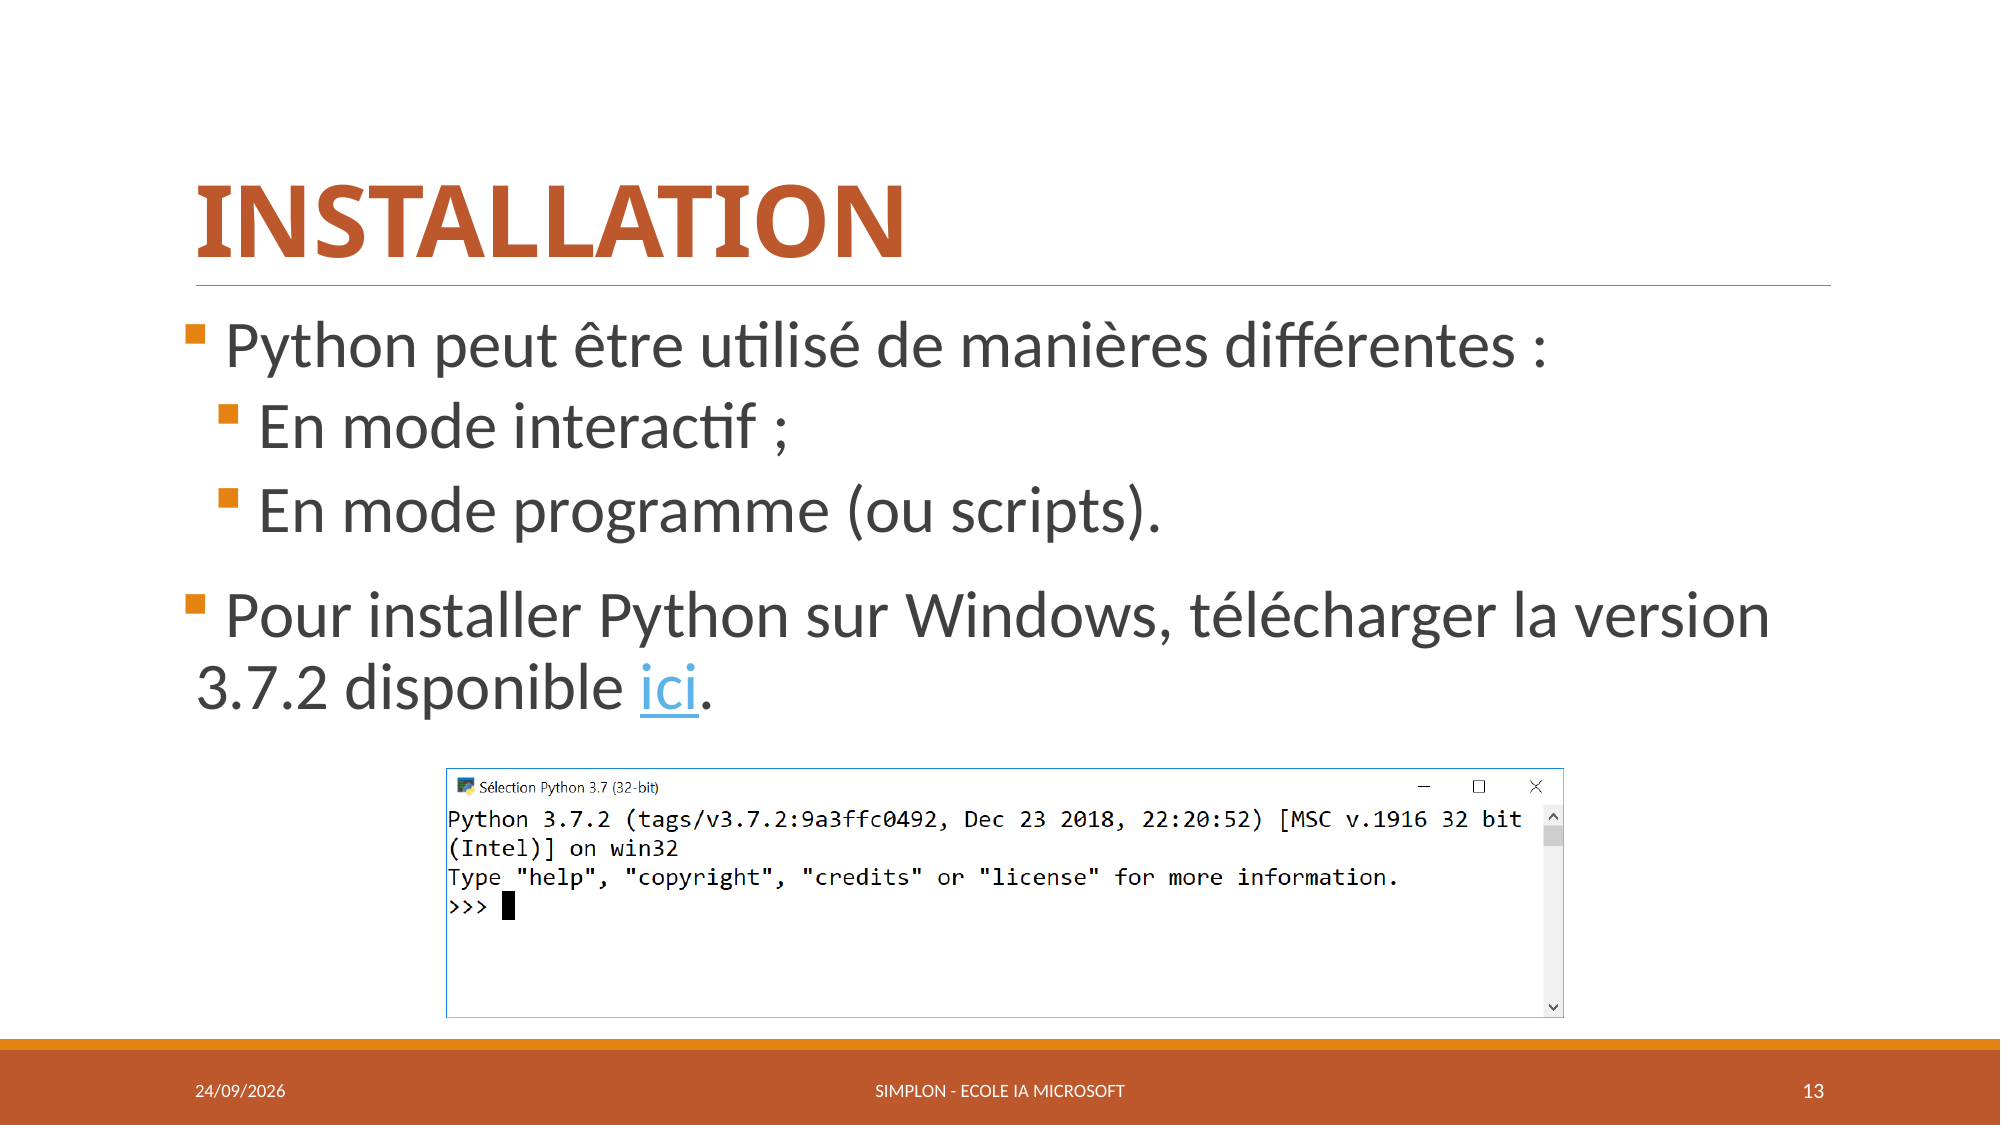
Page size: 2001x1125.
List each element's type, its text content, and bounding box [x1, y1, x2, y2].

slide_number 16/01/2020 [180, 1059, 586, 1120]
footer Simplon - Ecole IA Microsoft [604, 1059, 1396, 1120]
title INSTALLATION [180, 47, 1830, 285]
list Python peut être utilisé de manières différentes : En mode interactif ; En mode programme (ou scripts). Pour installer Python sur Windows, télécharger la version 3.7.2 disponible ici. [180, 302, 1830, 976]
slide_number <numéro> [1624, 1059, 1840, 1120]
picture [446, 768, 1564, 1018]
